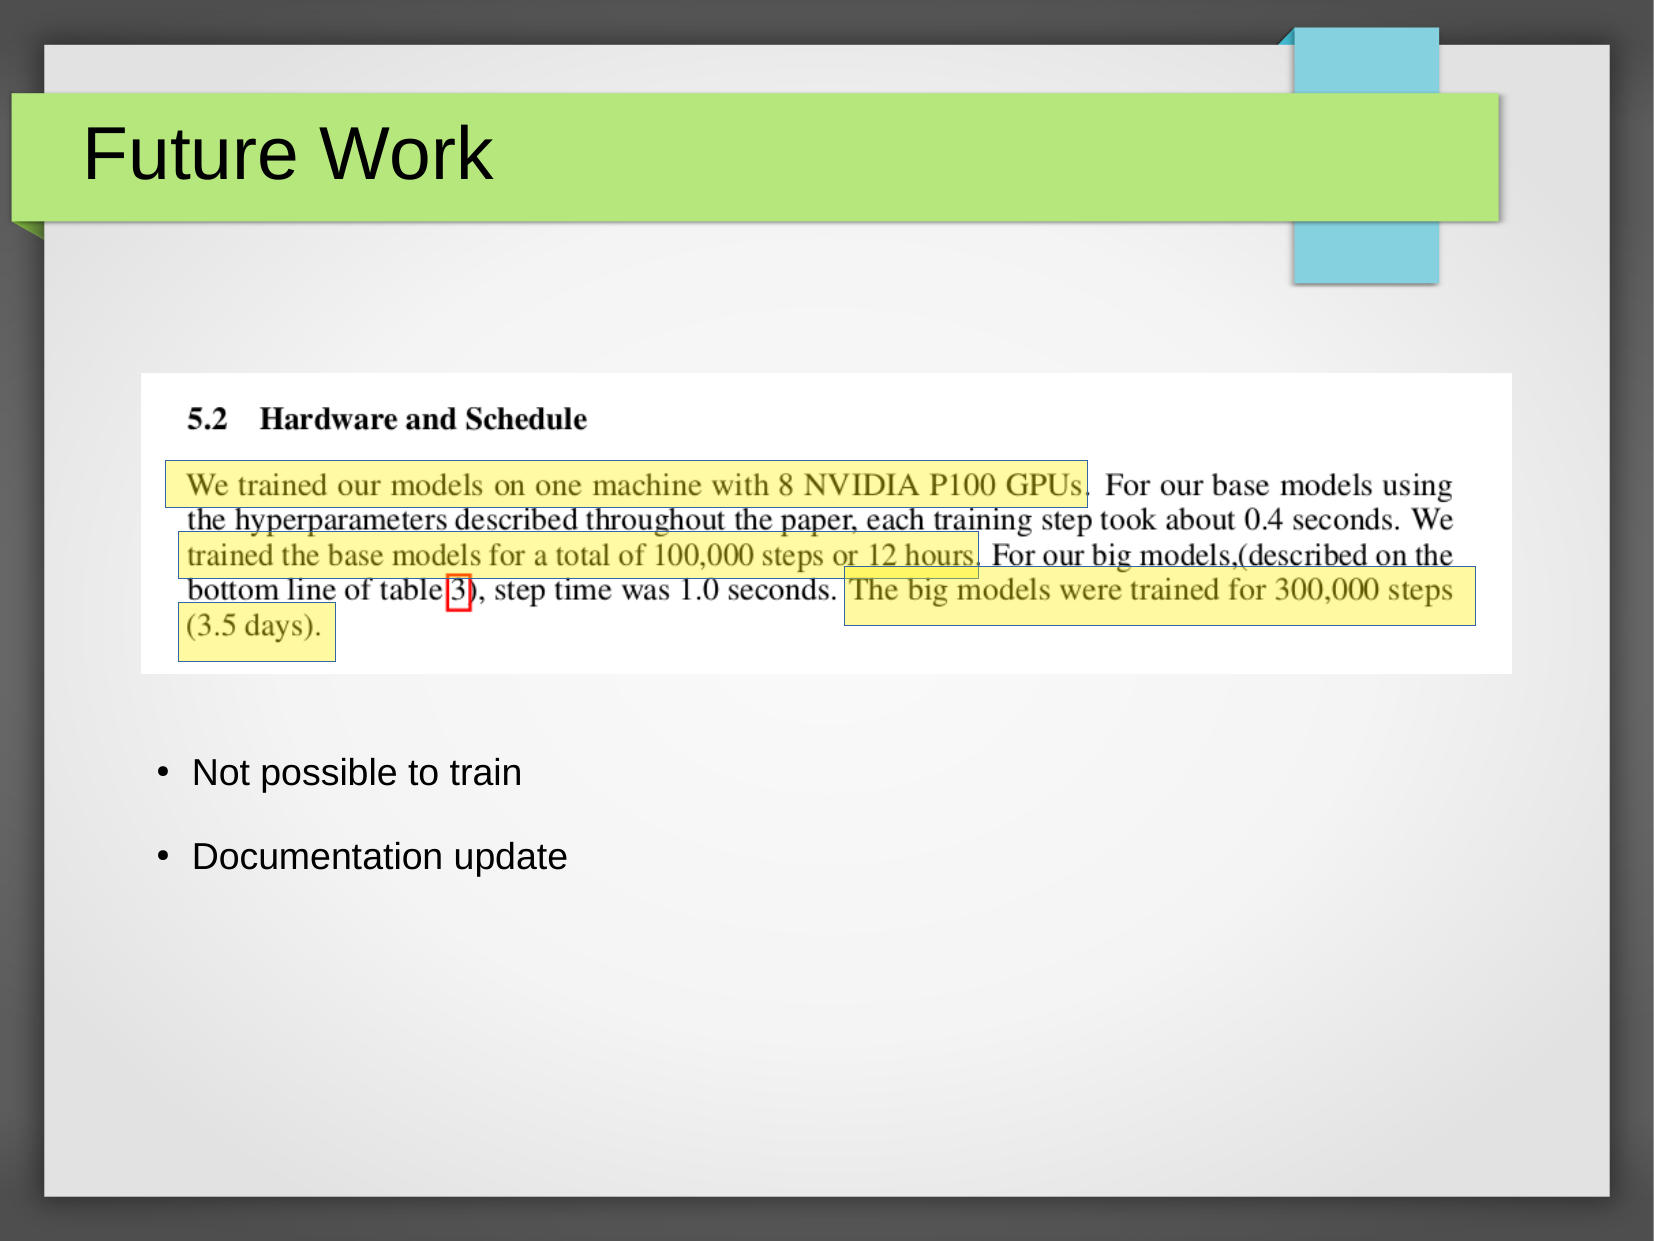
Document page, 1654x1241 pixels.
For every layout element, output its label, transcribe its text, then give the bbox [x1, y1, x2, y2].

text_box [178, 602, 336, 662]
text_box Not possible to train Documentation update [141, 744, 1489, 885]
picture [0, 0, 1654, 1241]
title Future Work [82, 94, 1264, 213]
text_box [165, 460, 1088, 508]
text_box [178, 531, 1476, 626]
